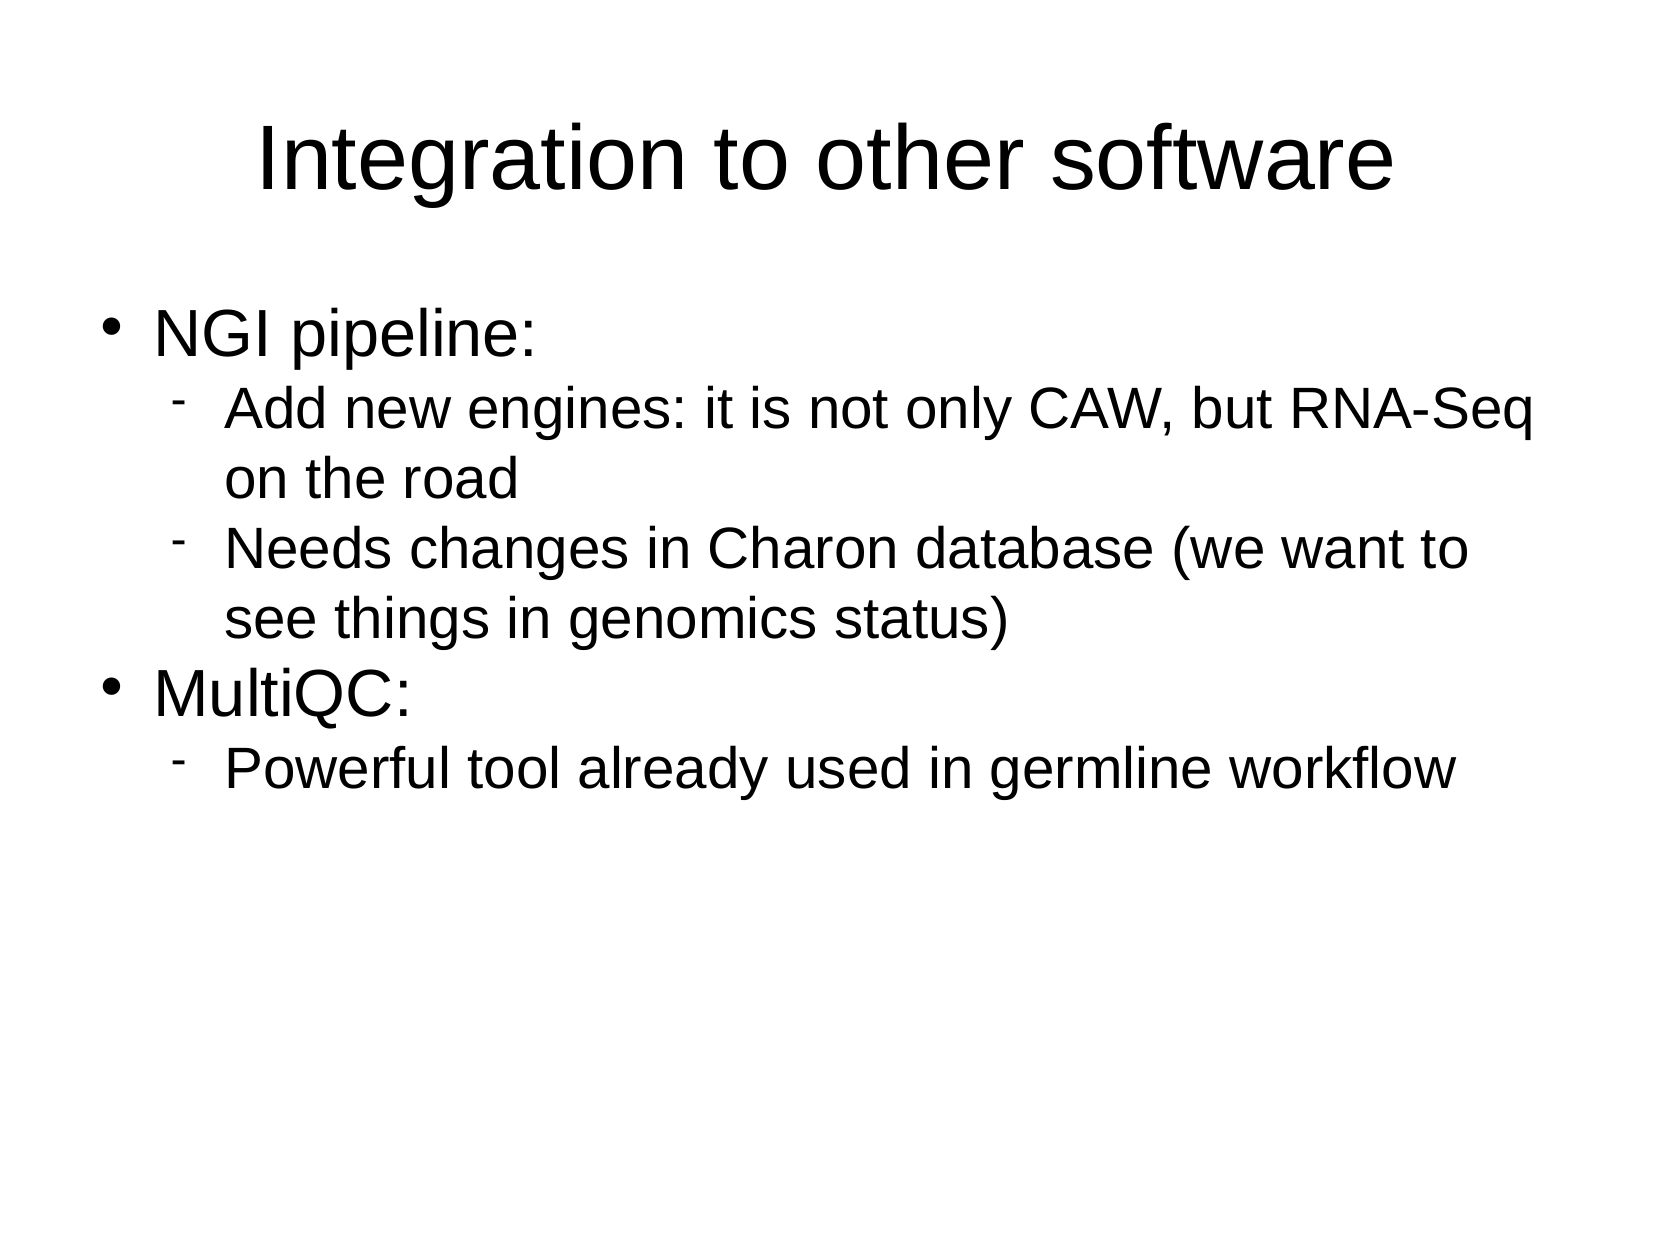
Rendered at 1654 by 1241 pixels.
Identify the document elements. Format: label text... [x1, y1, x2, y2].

text_box NGI pipeline: Add new engines: it is not only CAW, but RNA-Seq on the road Needs changes in Charon database (we want to see things in genomics status) MultiQC: Powerful tool already used in germline workflow [82, 290, 1571, 1010]
text_box Integration to other software [82, 49, 1571, 257]
